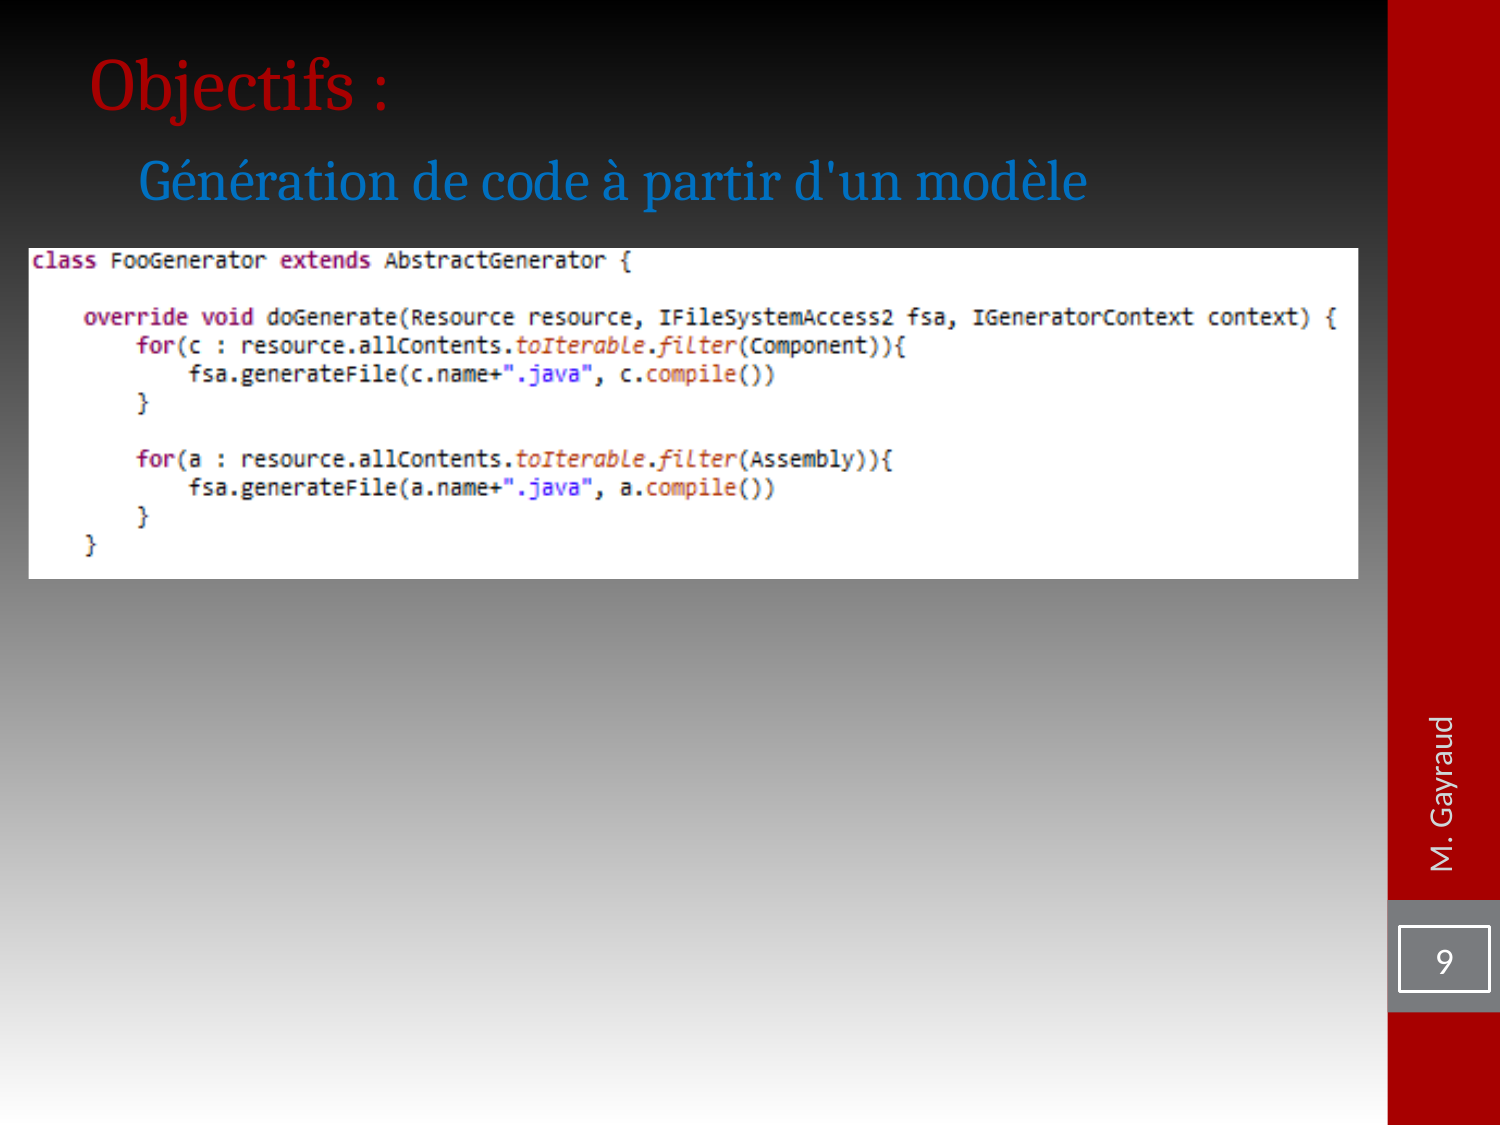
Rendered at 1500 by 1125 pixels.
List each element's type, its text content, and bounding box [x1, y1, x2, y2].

picture [28, 248, 1359, 579]
footer M. Gayraud [1408, 500, 1469, 889]
title Objectifs : Génération de code à partir d'un modèle [75, 45, 1325, 206]
slide_number <numéro> [1399, 926, 1490, 992]
